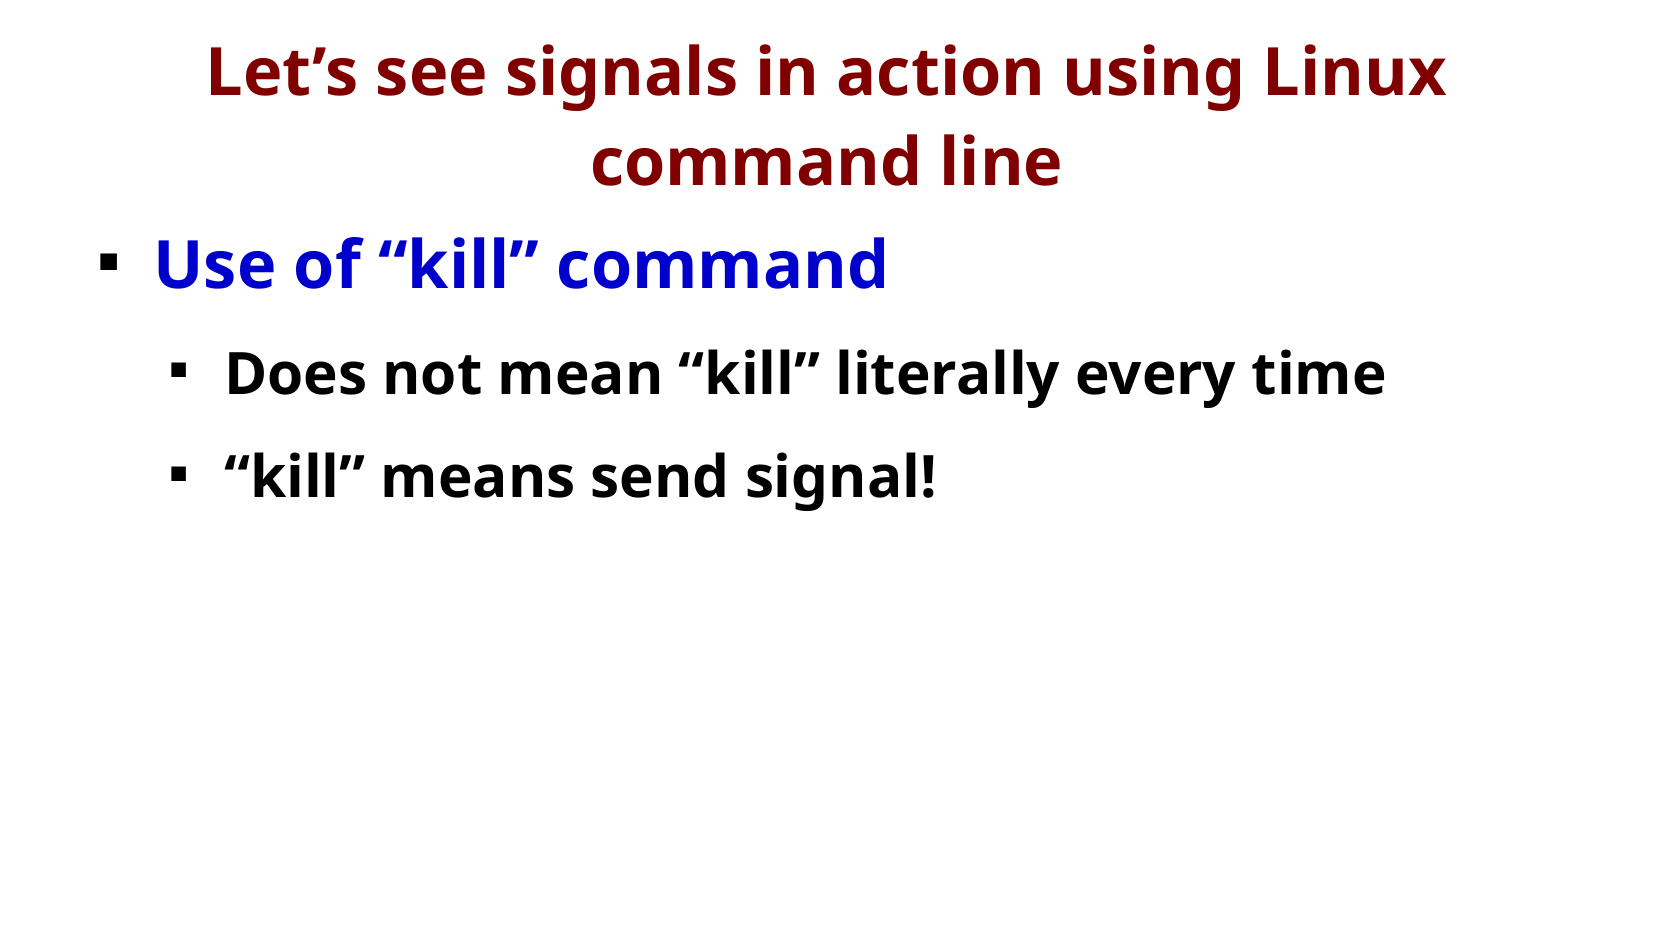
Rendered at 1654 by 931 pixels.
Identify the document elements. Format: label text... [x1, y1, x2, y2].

title Let’s see signals in action using Linux command line [82, 36, 1571, 193]
list Use of “kill” command Does not mean “kill” literally every time “kill” means send signal! [82, 217, 1571, 757]
